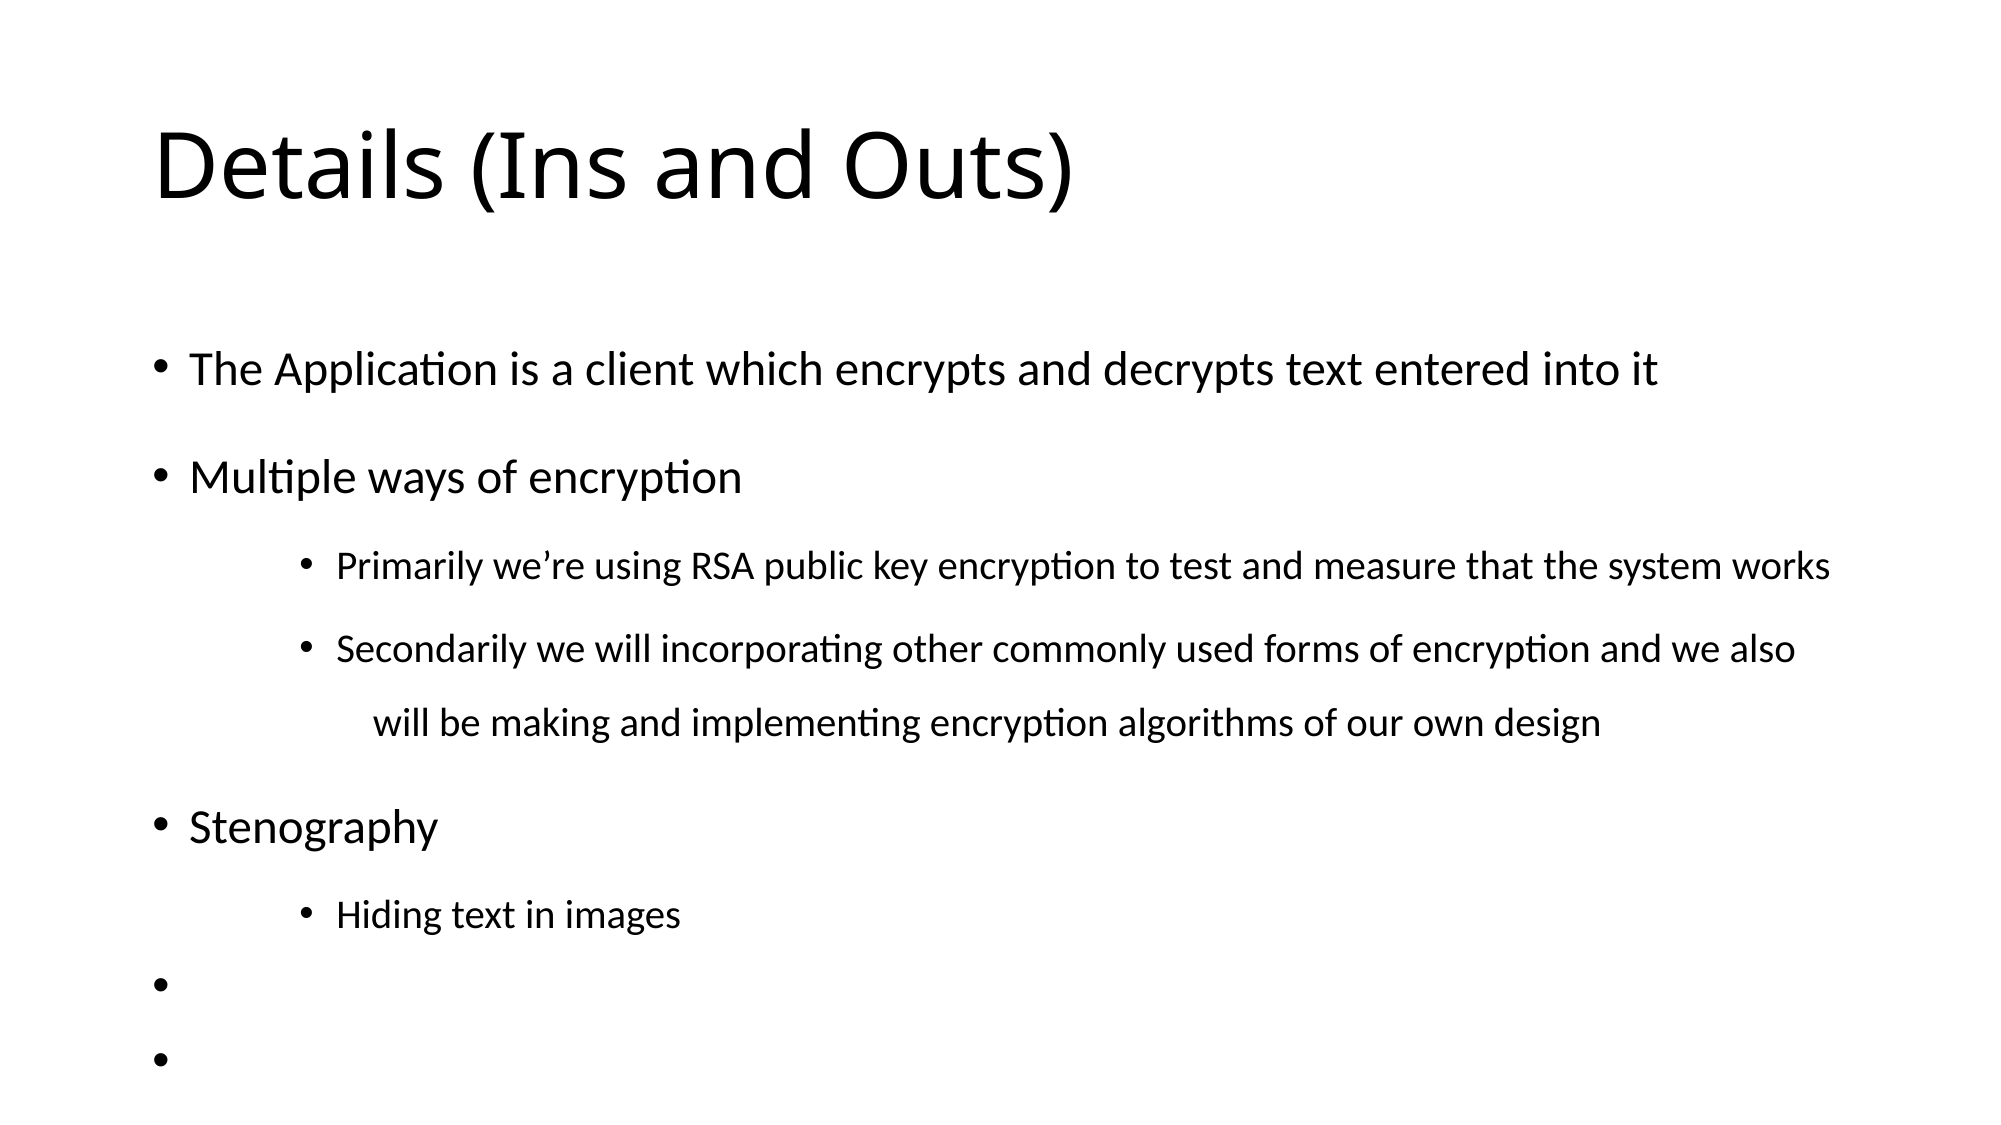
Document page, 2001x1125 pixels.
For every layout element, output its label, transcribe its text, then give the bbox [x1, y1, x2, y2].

title Details (Ins and Outs) [137, 59, 1863, 278]
list The Application is a client which encrypts and decrypts text entered into it Multiple ways of encryption Primarily we’re using RSA public key encryption to test and measure that the system works Secondarily we will incorporating other commonly used forms of encryption and we also will be making and implementing encryption algorithms of our own design Stenography Hiding text in images [137, 299, 1863, 1014]
